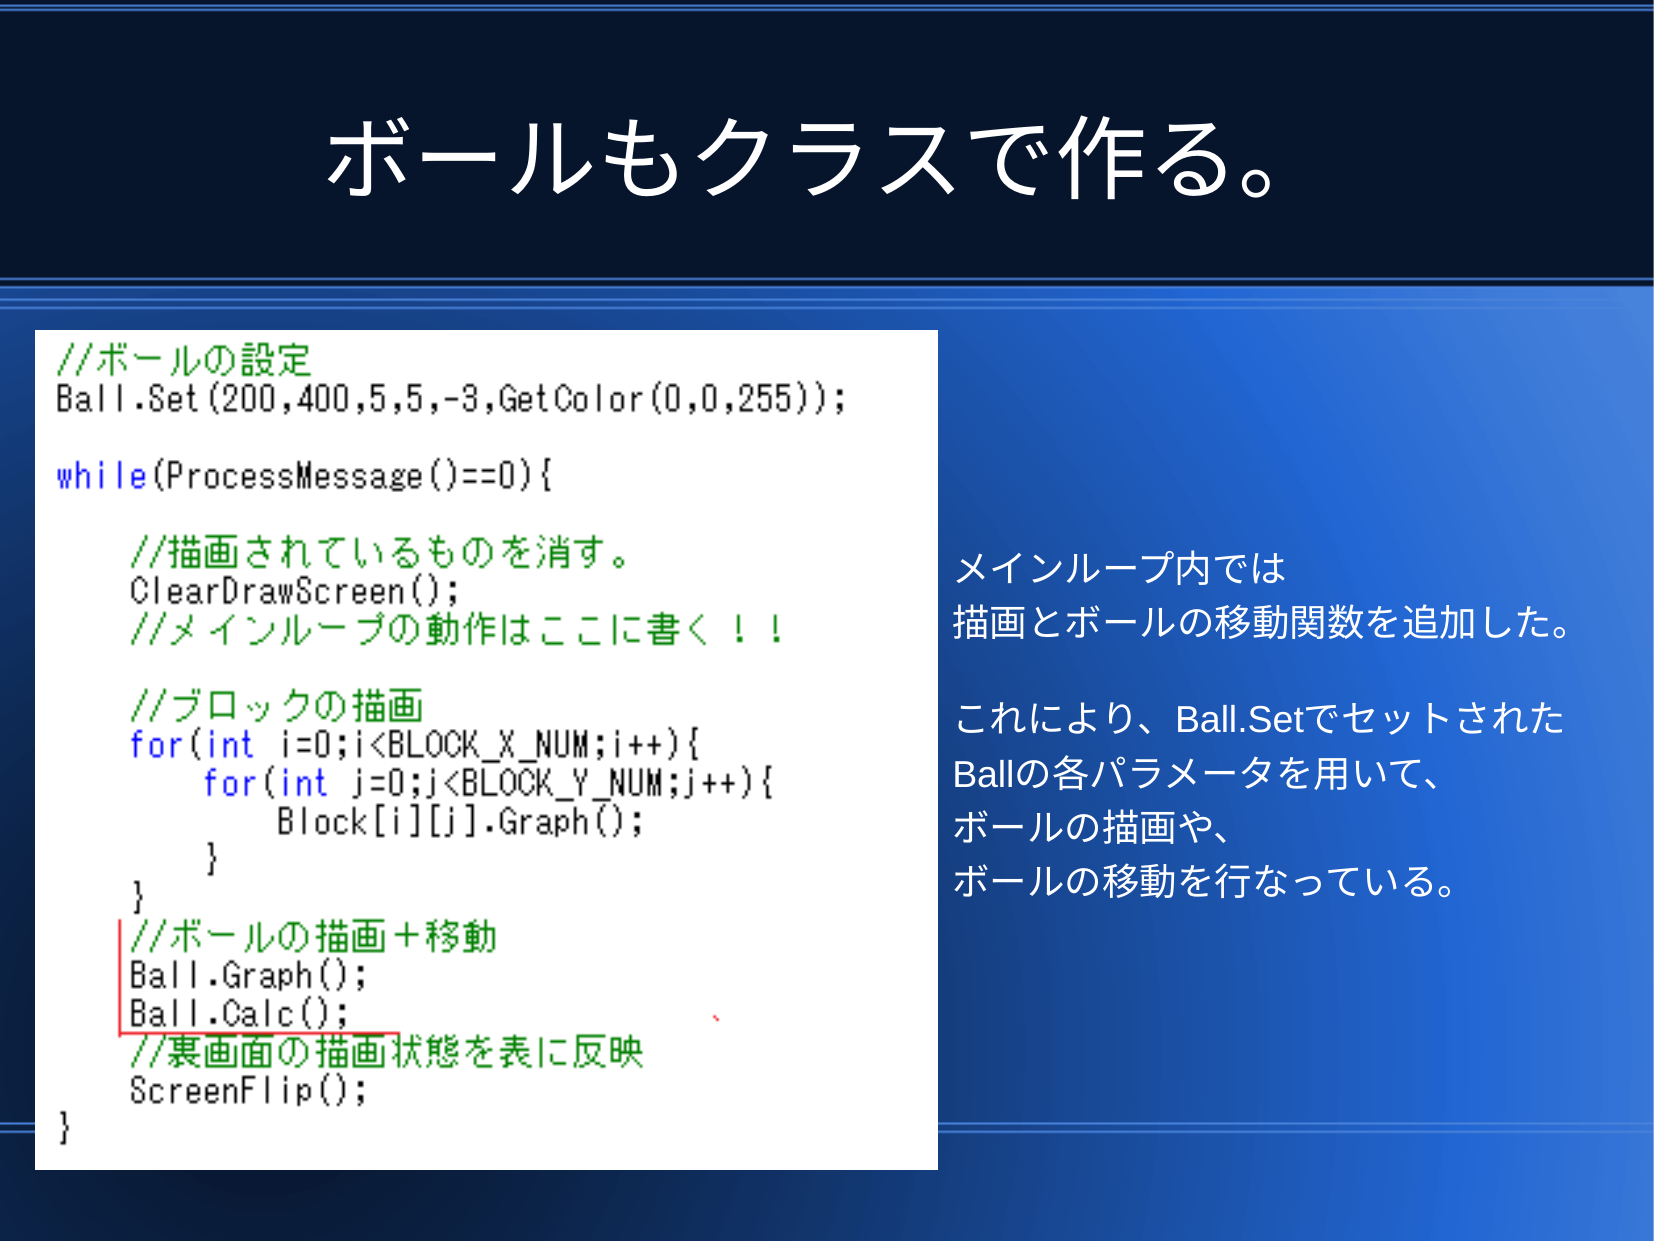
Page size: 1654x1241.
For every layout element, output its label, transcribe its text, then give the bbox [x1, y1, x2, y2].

picture [0, 0, 1654, 1241]
title ボールもクラスで作る。 [82, 49, 1571, 257]
text_box メインループ内では 描画とボールの移動関数を追加した。 これにより、Ball.Setでセットされた Ballの各パラメータを用いて、 ボールの描画や、 ボールの移動を行なっている。 [937, 531, 1563, 818]
